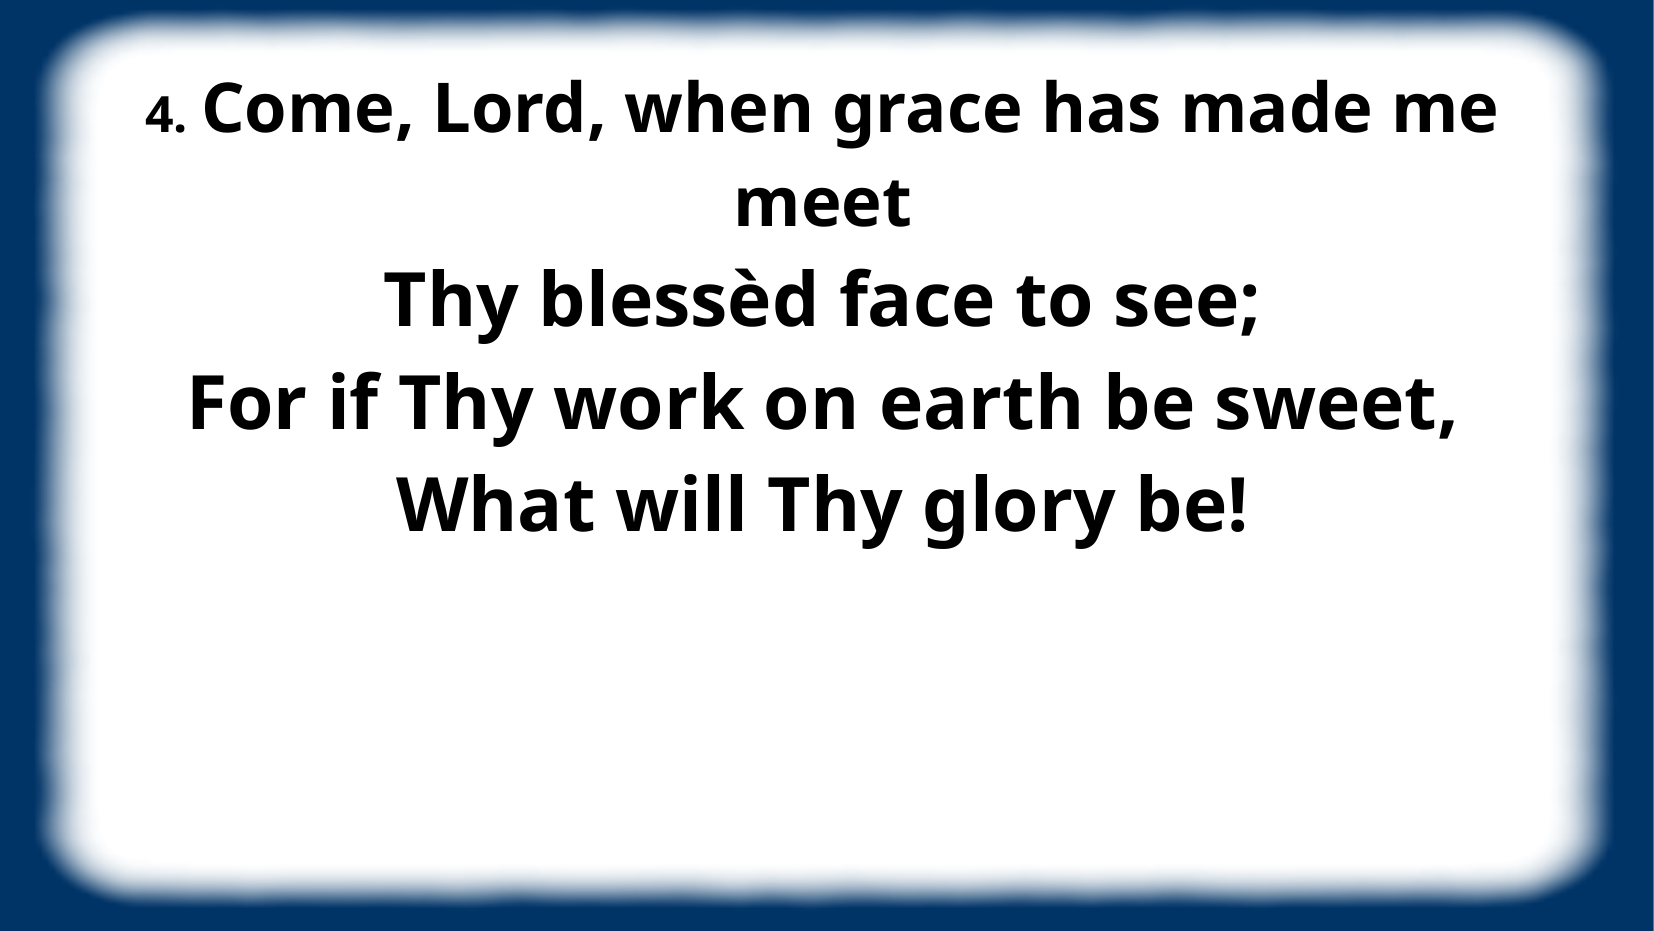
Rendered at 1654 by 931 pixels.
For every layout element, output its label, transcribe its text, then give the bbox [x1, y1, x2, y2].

text_box 4. Come, Lord, when grace has made me meet Thy blessèd face to see; For if Thy work on earth be sweet, What will Thy glory be! [57, 51, 1588, 554]
picture [0, 0, 1654, 931]
